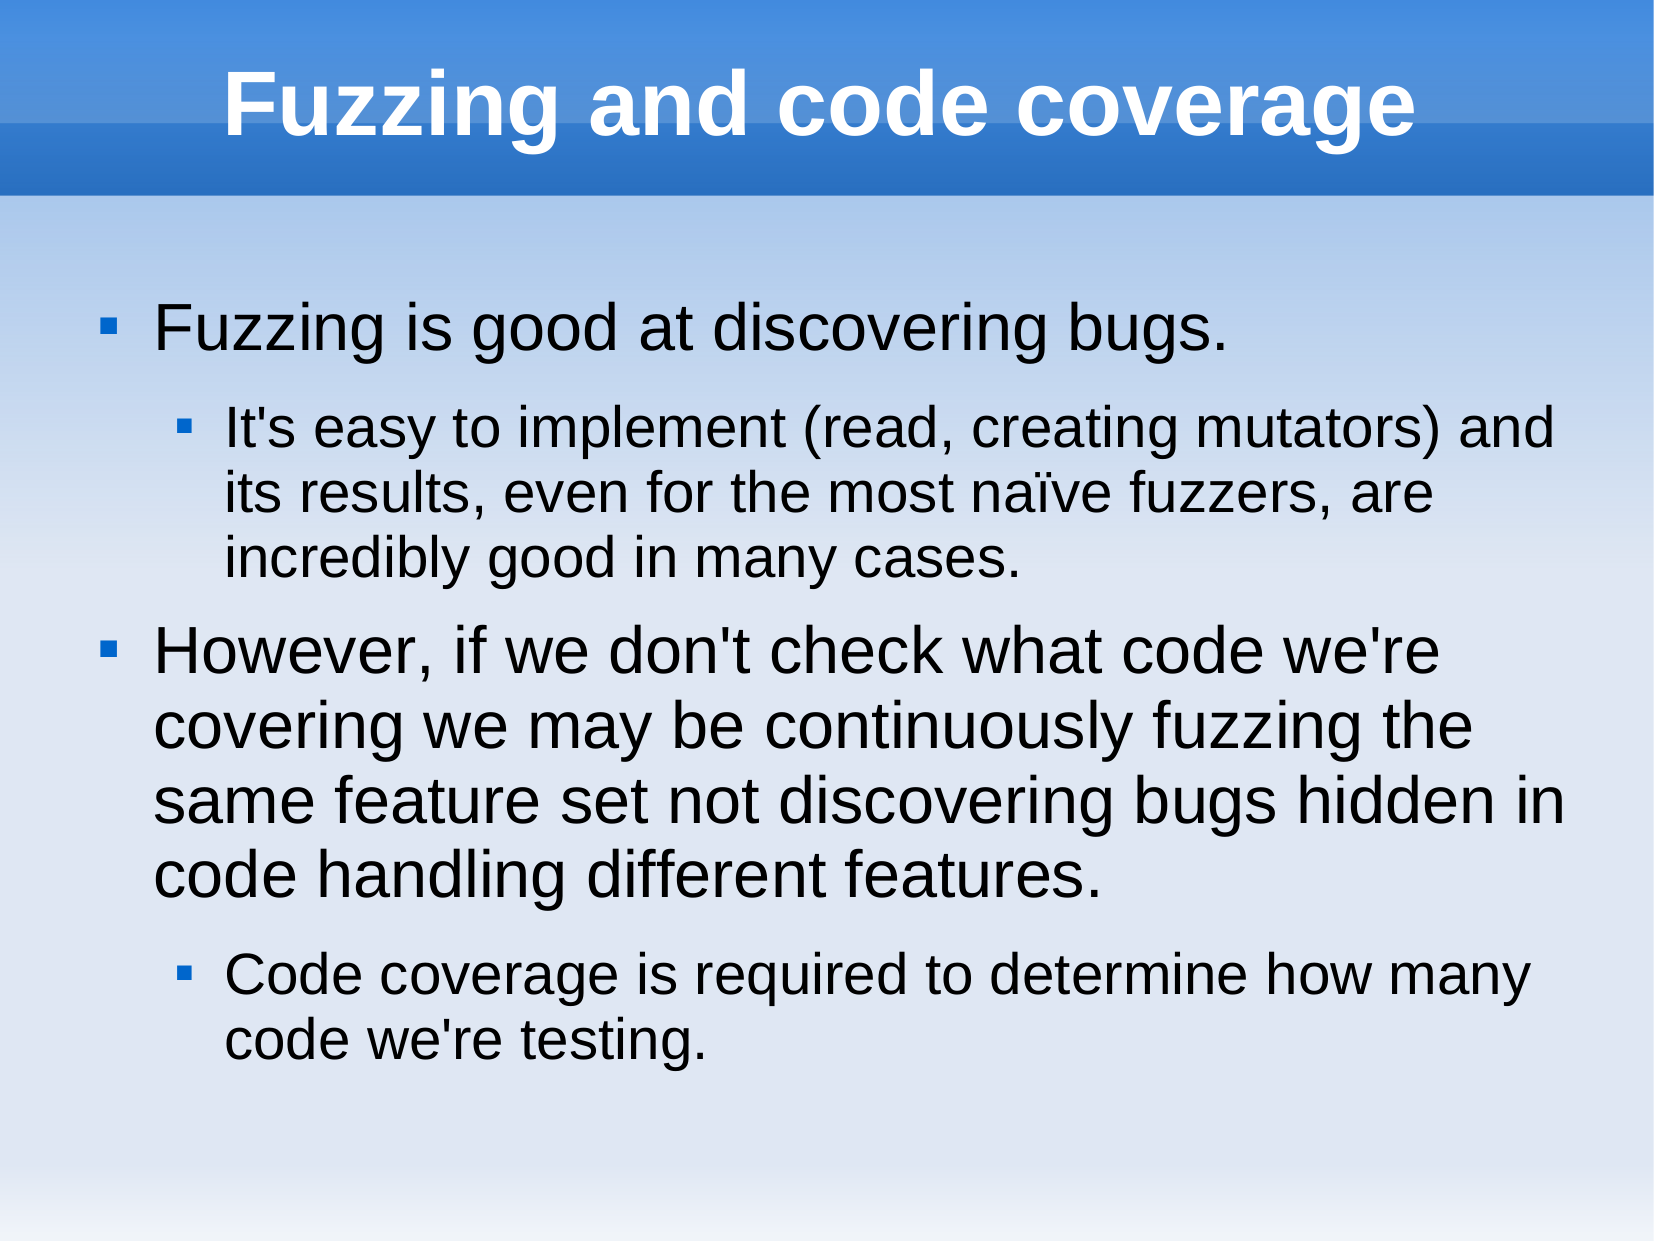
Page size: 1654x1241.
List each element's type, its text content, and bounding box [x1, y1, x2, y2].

picture [0, 0, 1654, 1241]
title Fuzzing and code coverage [76, 0, 1565, 208]
list Fuzzing is good at discovering bugs. It's easy to implement (read, creating mutators) and its results, even for the most naïve fuzzers, are incredibly good in many cases. However, if we don't check what code we're covering we may be continuously fuzzing the same feature set not discovering bugs hidden in code handling different features. Code coverage is required to determine how many code we're testing. [82, 290, 1571, 1109]
